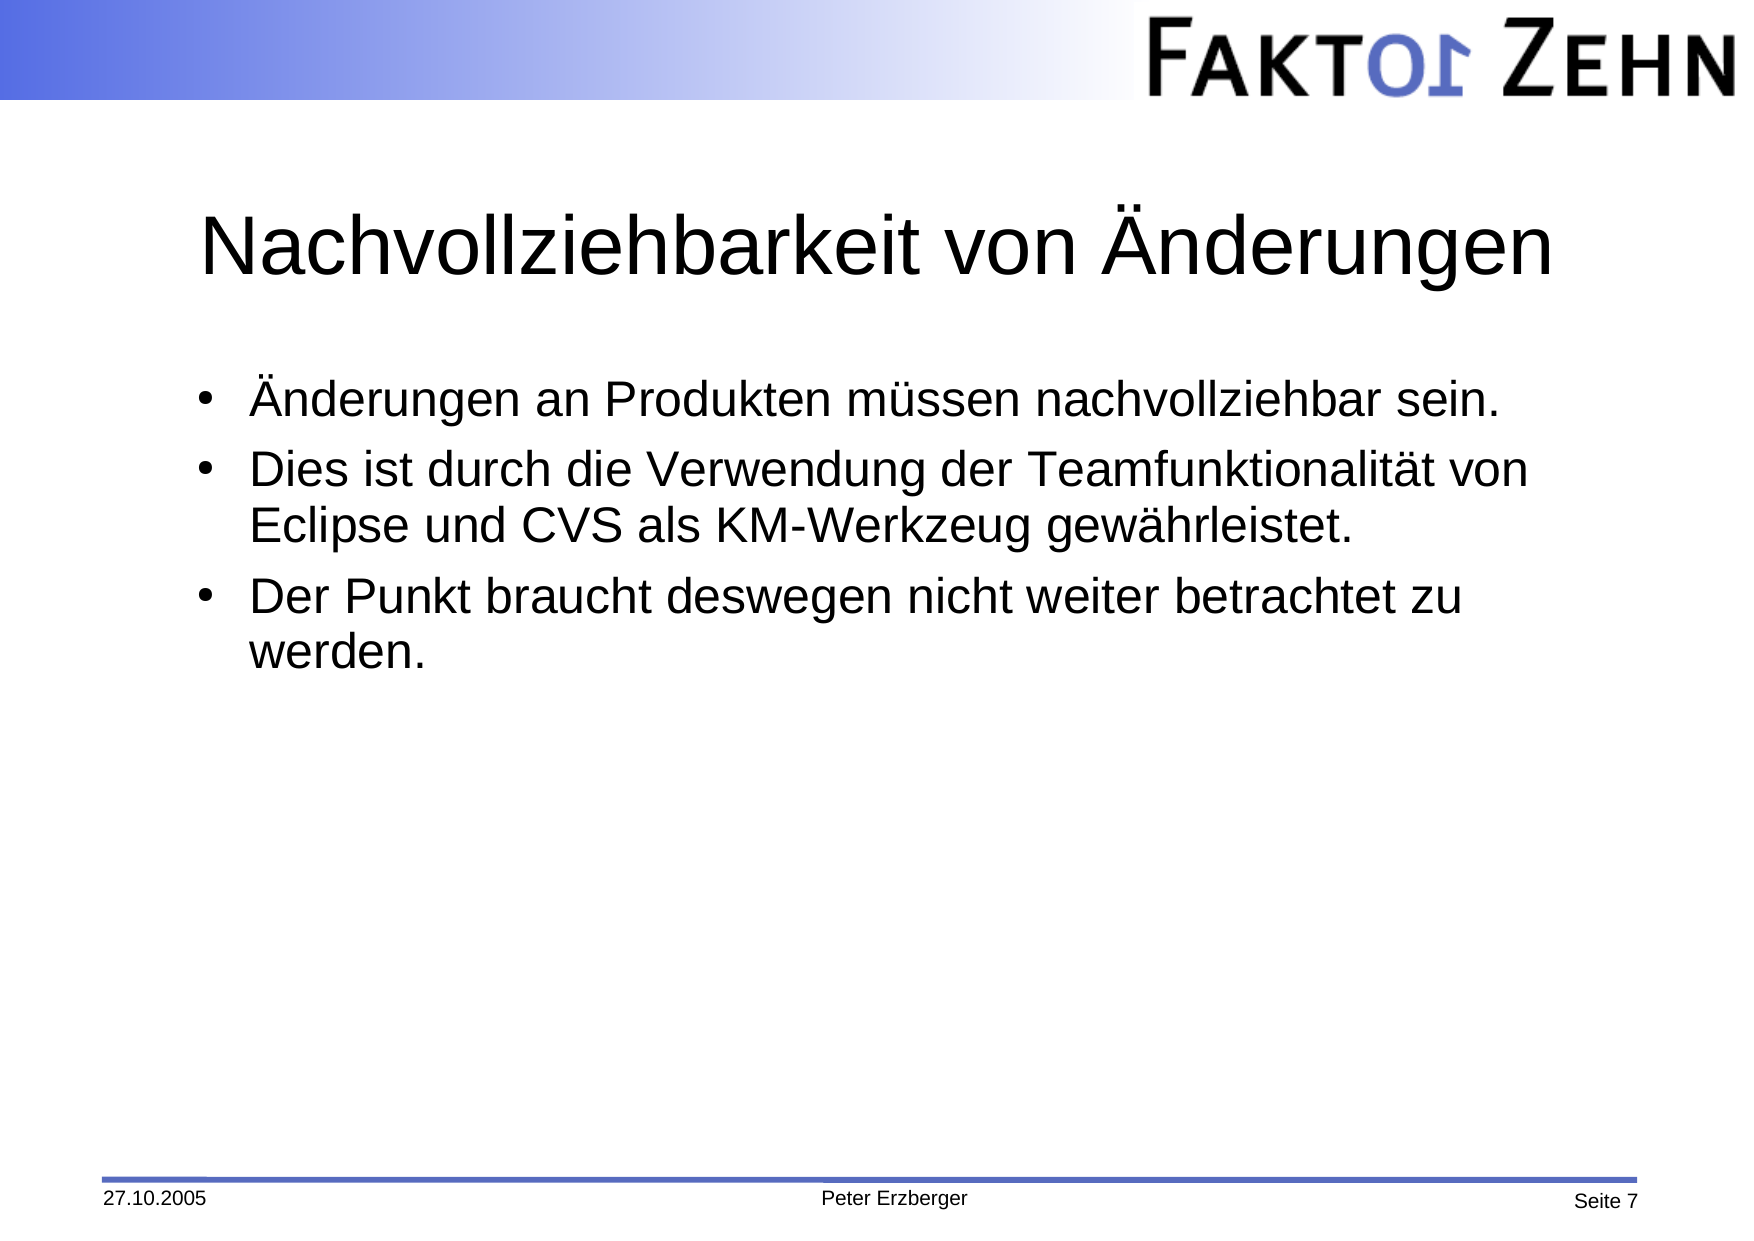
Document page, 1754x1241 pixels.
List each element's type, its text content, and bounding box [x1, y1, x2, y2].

list Änderungen an Produkten müssen nachvollziehbar sein. Dies ist durch die Verwendung der Teamfunktionalität von Eclipse und CVS als KM-Werkzeug gewährleistet. Der Punkt braucht deswegen nicht weiter betrachtet zu werden. [179, 371, 1576, 1078]
picture [1133, 2, 1749, 105]
title Nachvollziehbarkeit von Änderungen [179, 142, 1576, 349]
